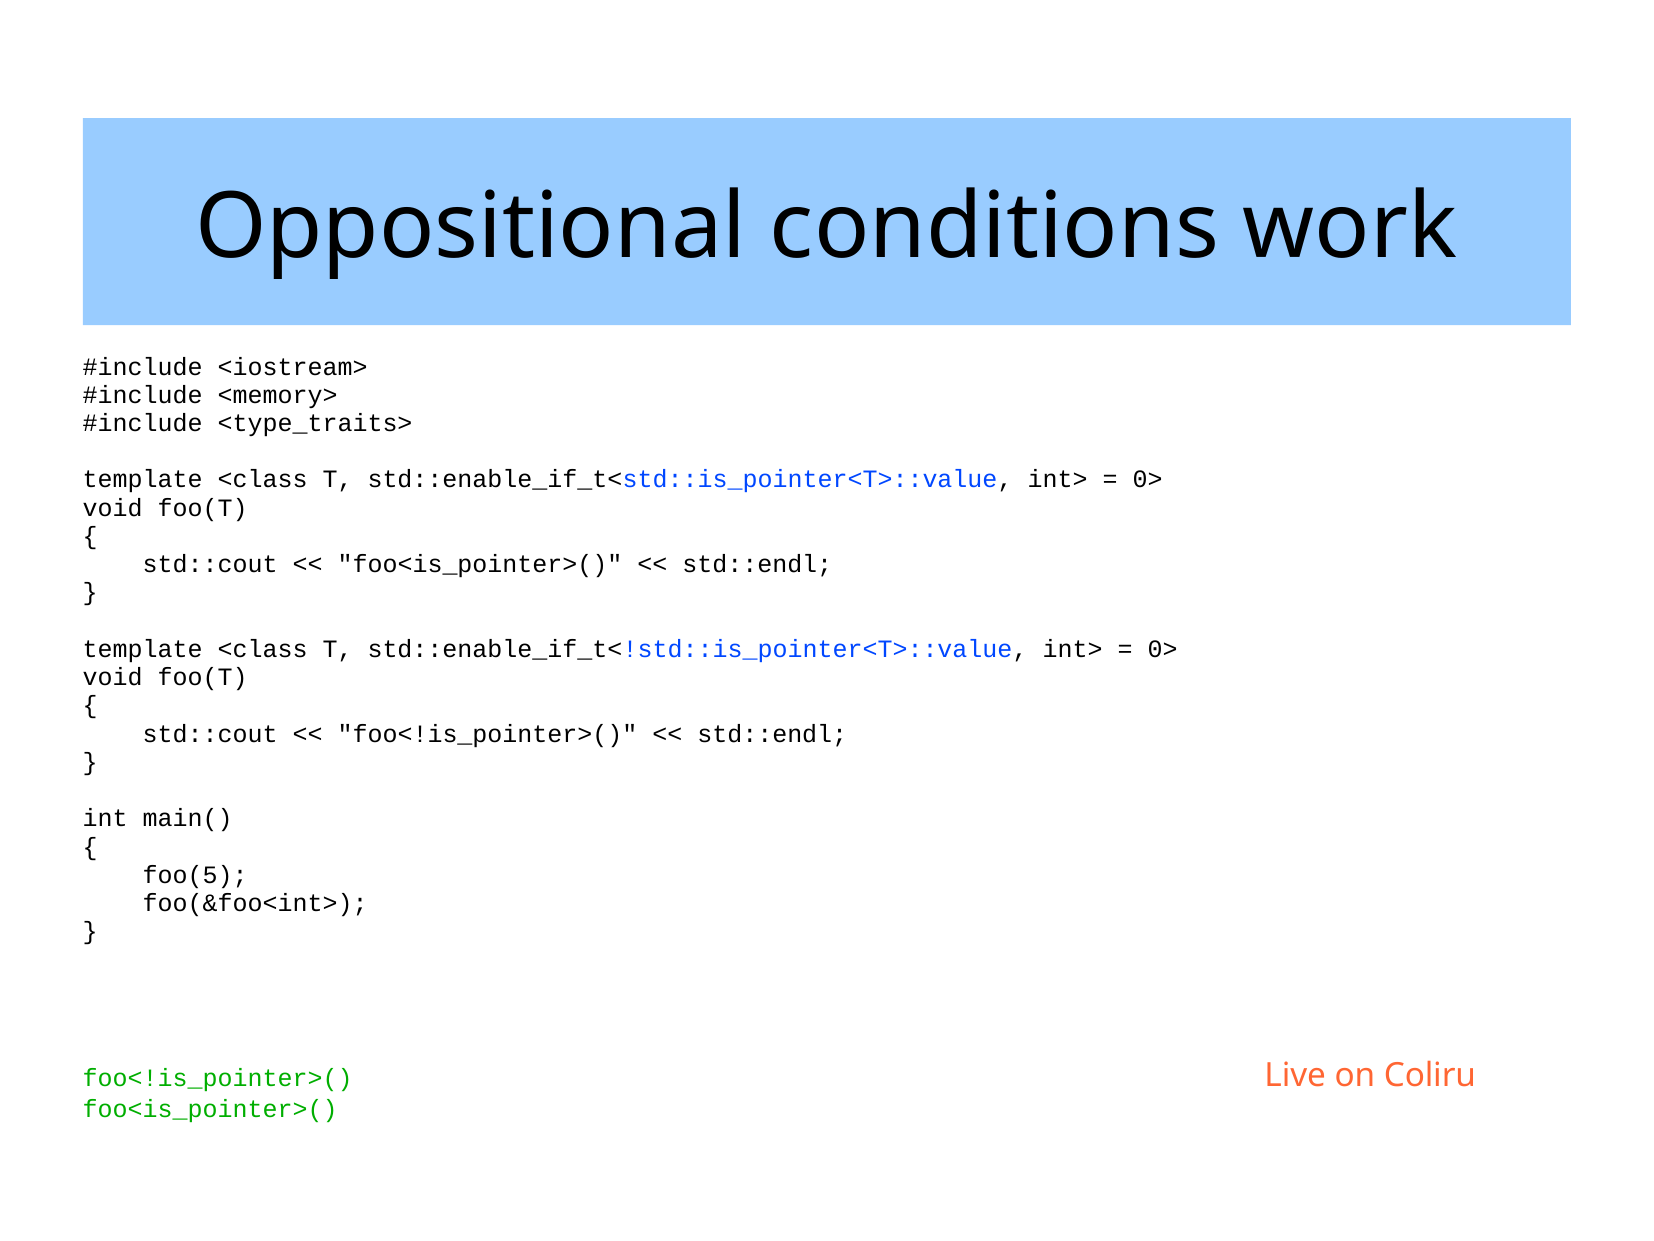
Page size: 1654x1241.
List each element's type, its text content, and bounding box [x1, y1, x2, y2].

title Oppositional conditions work [82, 118, 1571, 326]
list foo<!is_pointer>() Live on Coliru foo<is_pointer>() [82, 1051, 1571, 1170]
list #include <iostream> #include <memory> #include <type_traits> template <class T, std::enable_if_t<std::is_pointer<T>::value, int> = 0> void foo(T) { std::cout << "foo<is_pointer>()" << std::endl; } template <class T, std::enable_if_t<!std::is_pointer<T>::value, int> = 0> void foo(T) { std::cout << "foo<!is_pointer>()" << std::endl; } int main() { foo(5); foo(&foo<int>); } [82, 354, 1571, 1016]
